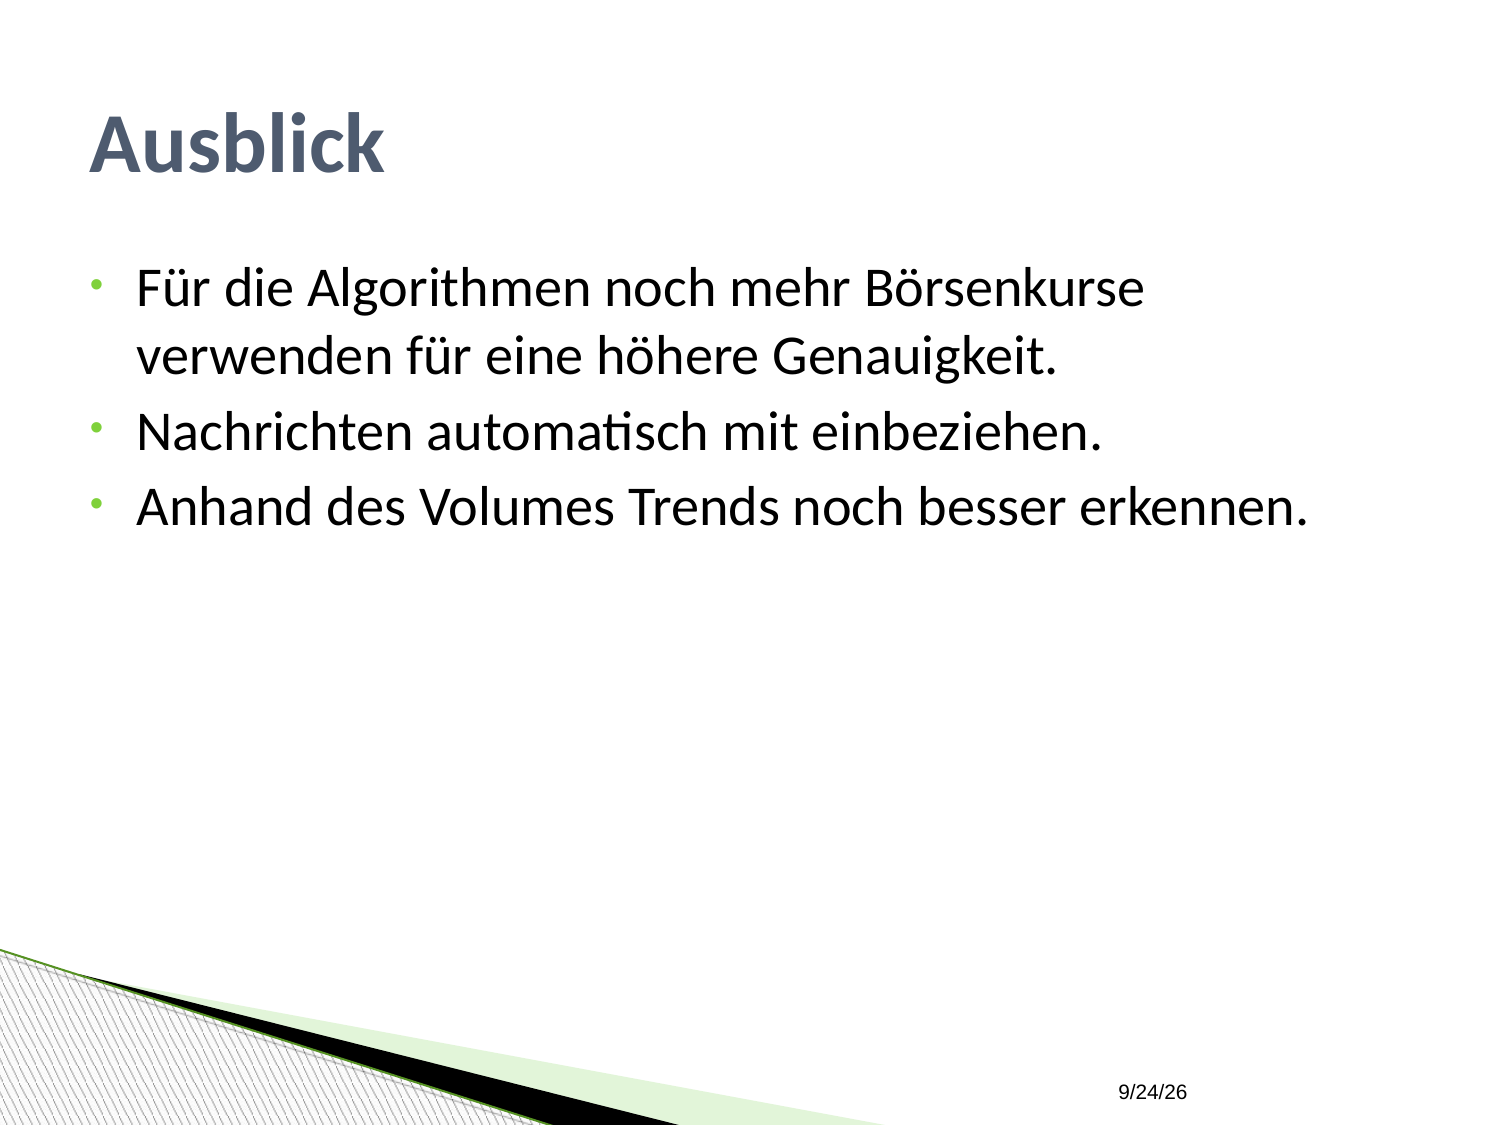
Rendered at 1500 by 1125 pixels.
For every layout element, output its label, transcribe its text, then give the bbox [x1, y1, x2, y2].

picture [0, 952, 543, 1125]
title Ausblick [75, 45, 1425, 233]
list Für die Algorithmen noch mehr Börsenkurse verwenden für eine höhere Genauigkeit. Nachrichten automatisch mit einbeziehen. Anhand des Volumes Trends noch besser erkennen. [75, 243, 1425, 986]
slide_number 6/10/15 [1103, 1051, 1419, 1112]
